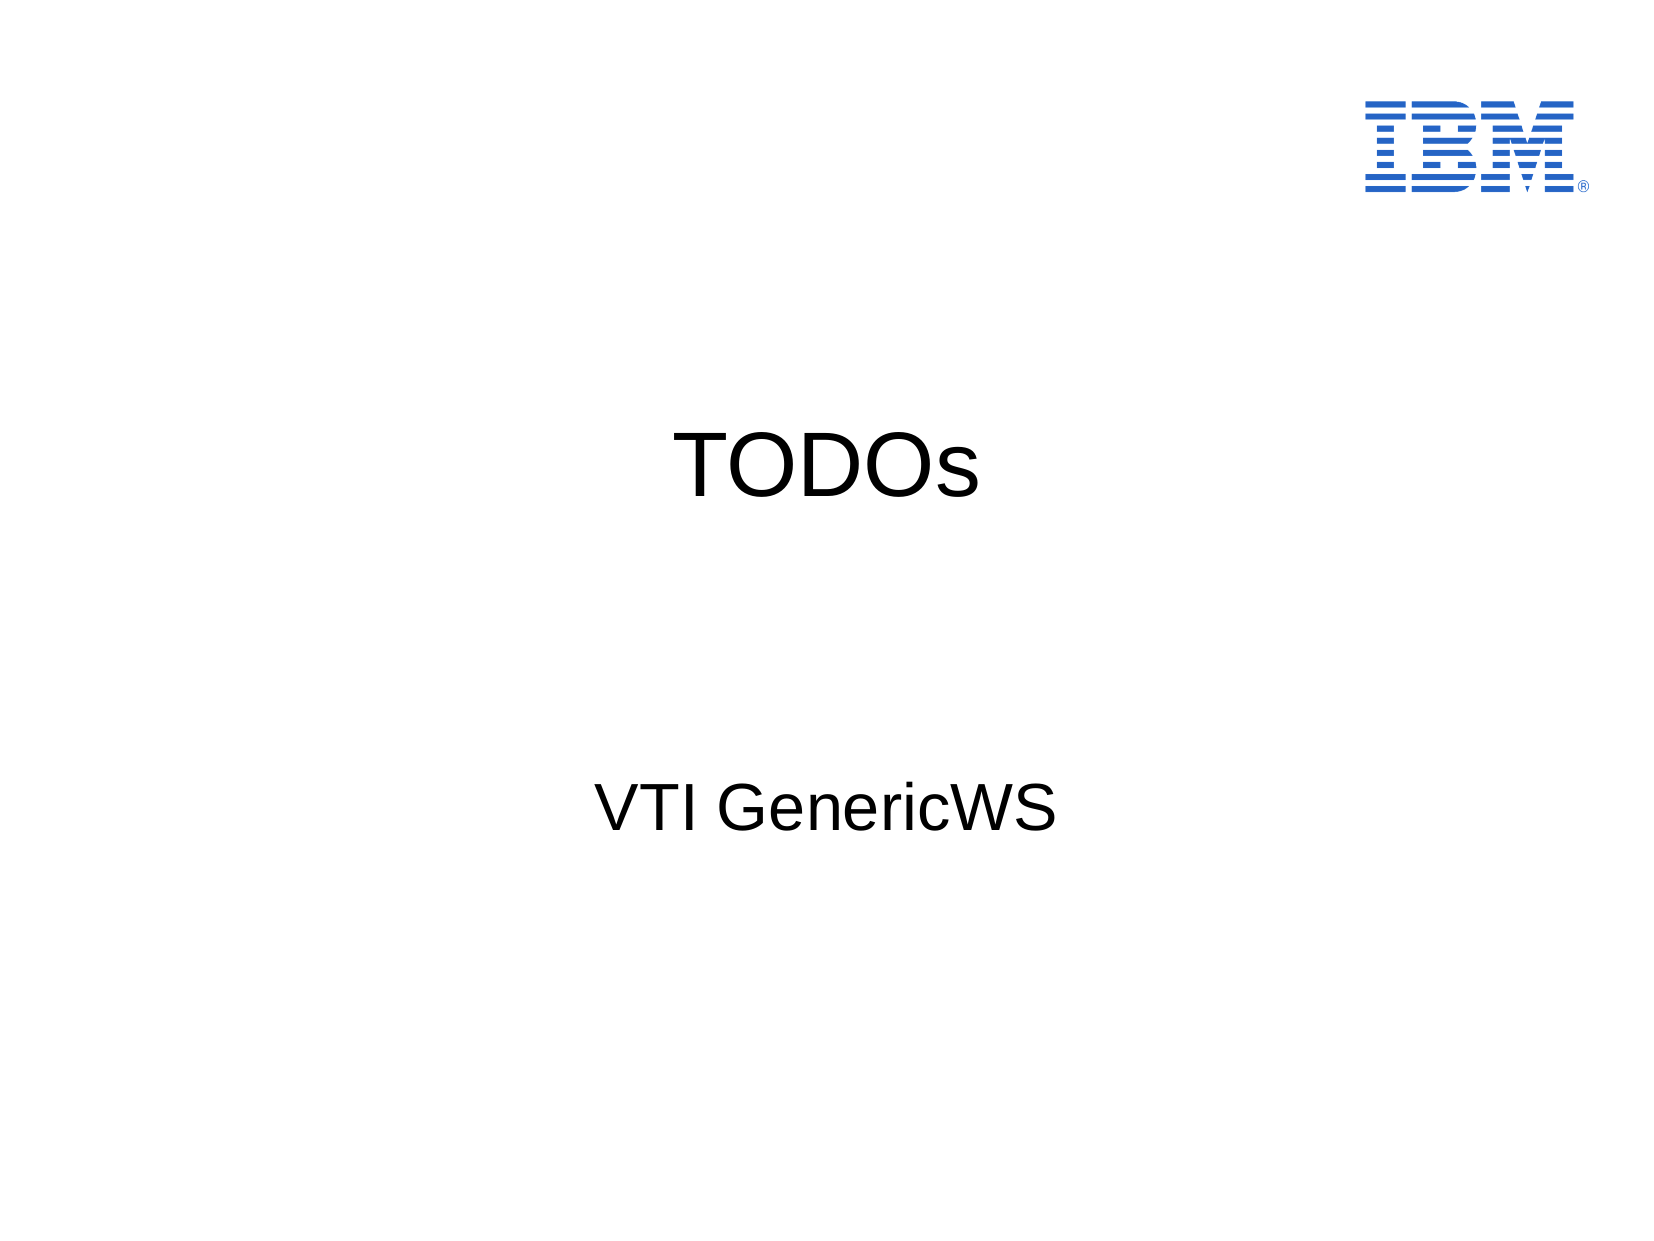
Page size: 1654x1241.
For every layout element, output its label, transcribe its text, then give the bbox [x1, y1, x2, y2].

picture [1358, 86, 1595, 207]
title TODOs [122, 331, 1531, 598]
subtitle VTI GenericWS [247, 649, 1407, 966]
